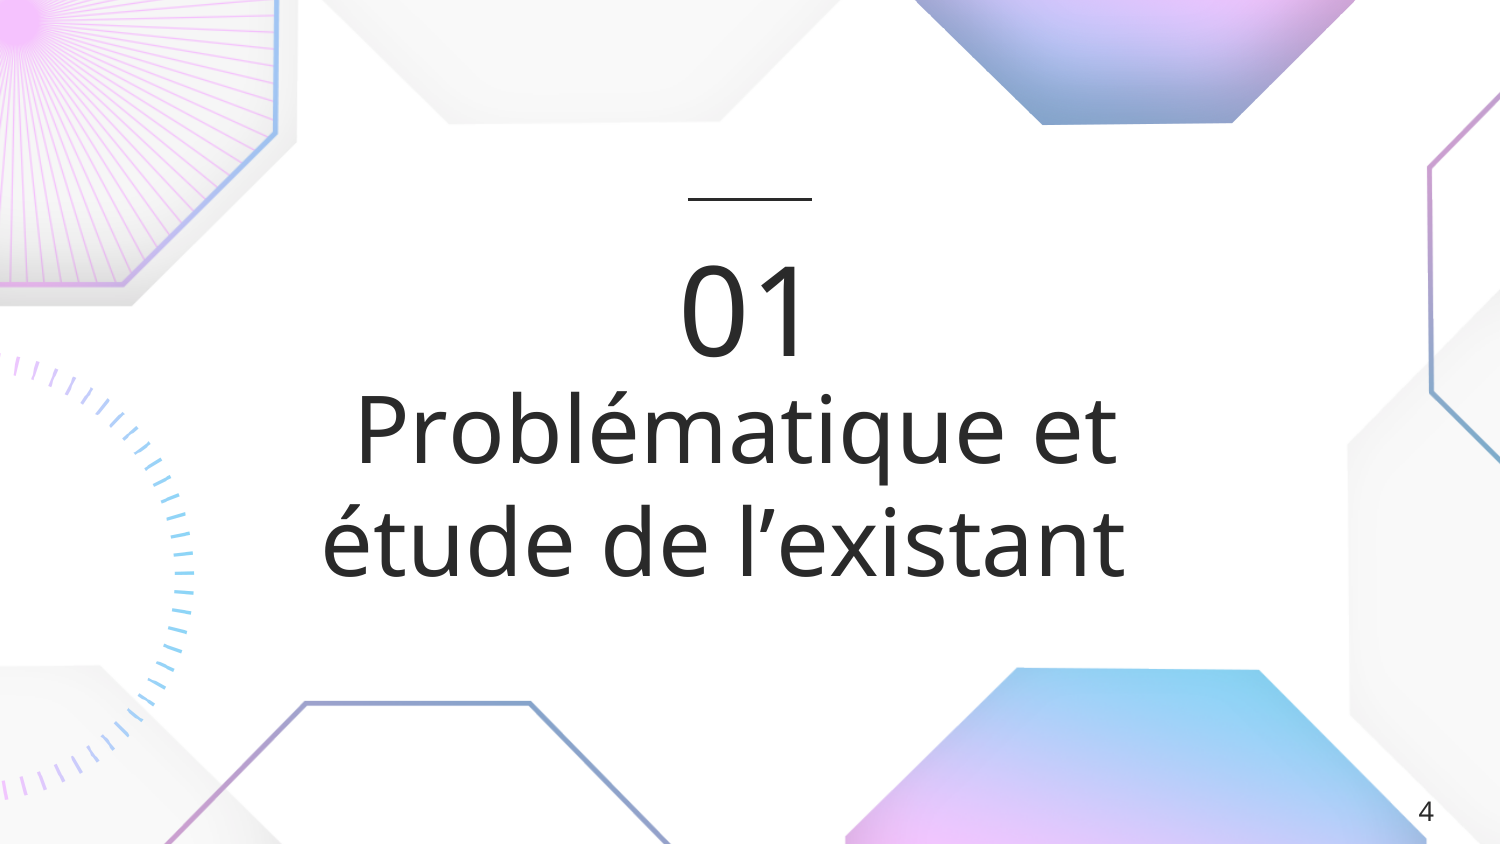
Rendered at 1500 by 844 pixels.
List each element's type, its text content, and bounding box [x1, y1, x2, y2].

title 01 [640, 216, 860, 355]
picture [842, 0, 1500, 844]
title Problématique et étude de l’existant [277, 354, 1195, 494]
slide_number 4 [1403, 779, 1494, 844]
picture [0, 0, 1369, 309]
picture [0, 339, 696, 844]
